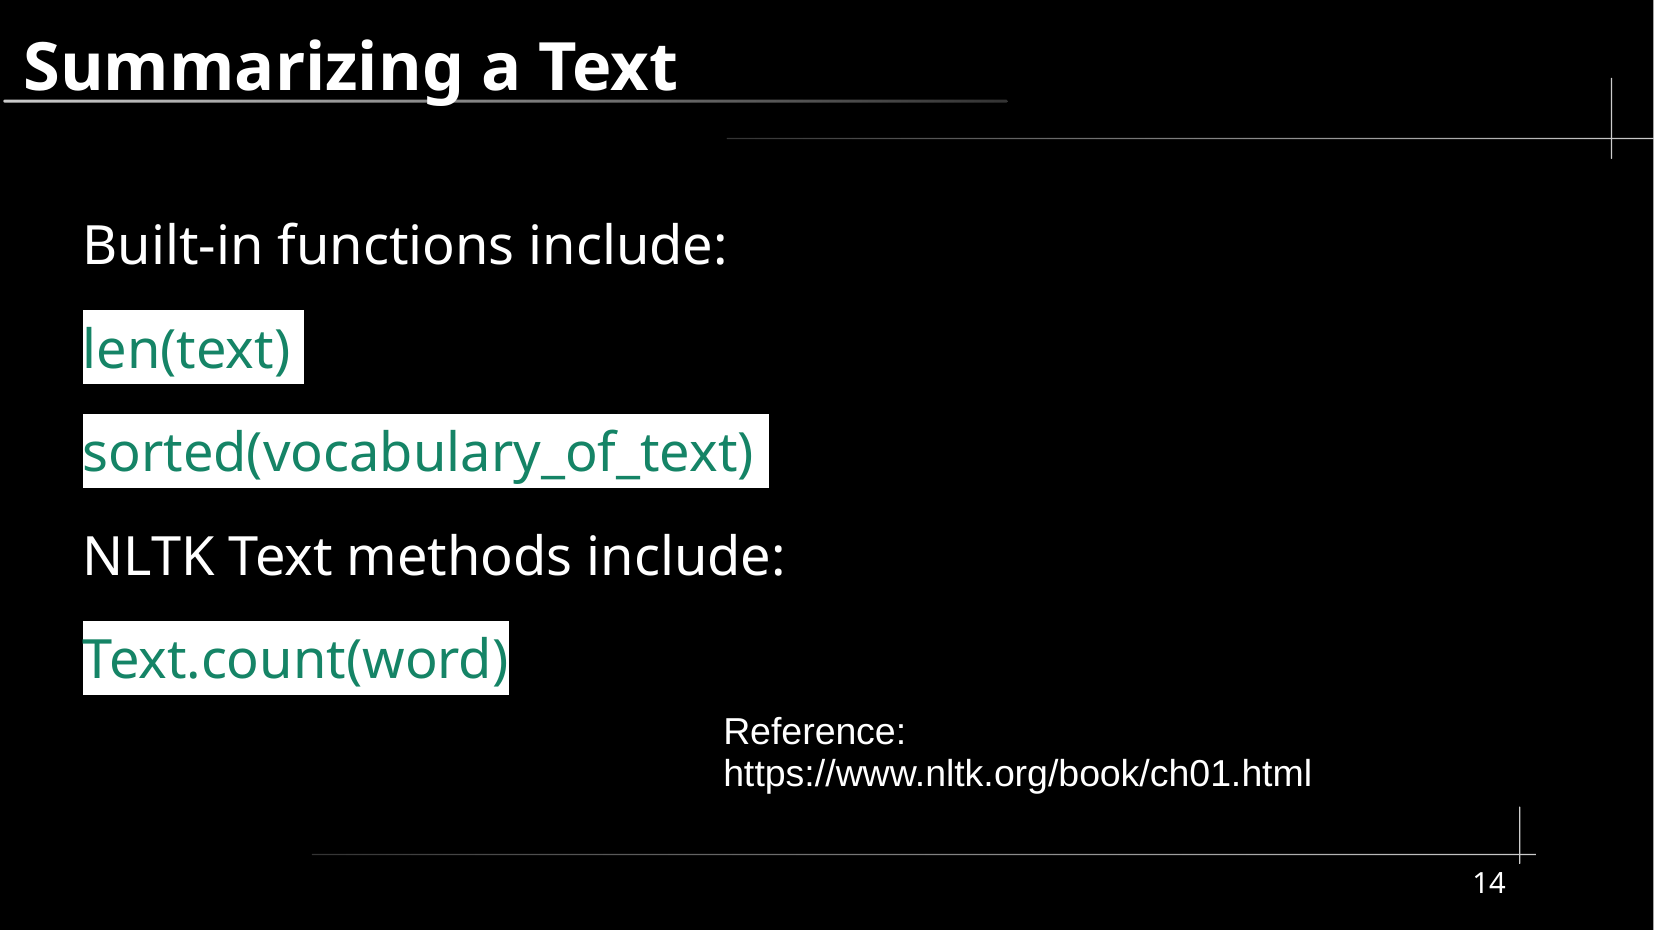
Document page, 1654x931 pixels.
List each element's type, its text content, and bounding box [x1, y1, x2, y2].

title Summarizing a Text [23, 11, 1589, 119]
list Built-in functions include: len(text) sorted(vocabulary_of_text) NLTK Text methods include: Text.count(word) [82, 206, 1571, 827]
text_box Reference: https://www.nltk.org/book/ch01.html [708, 703, 1506, 886]
